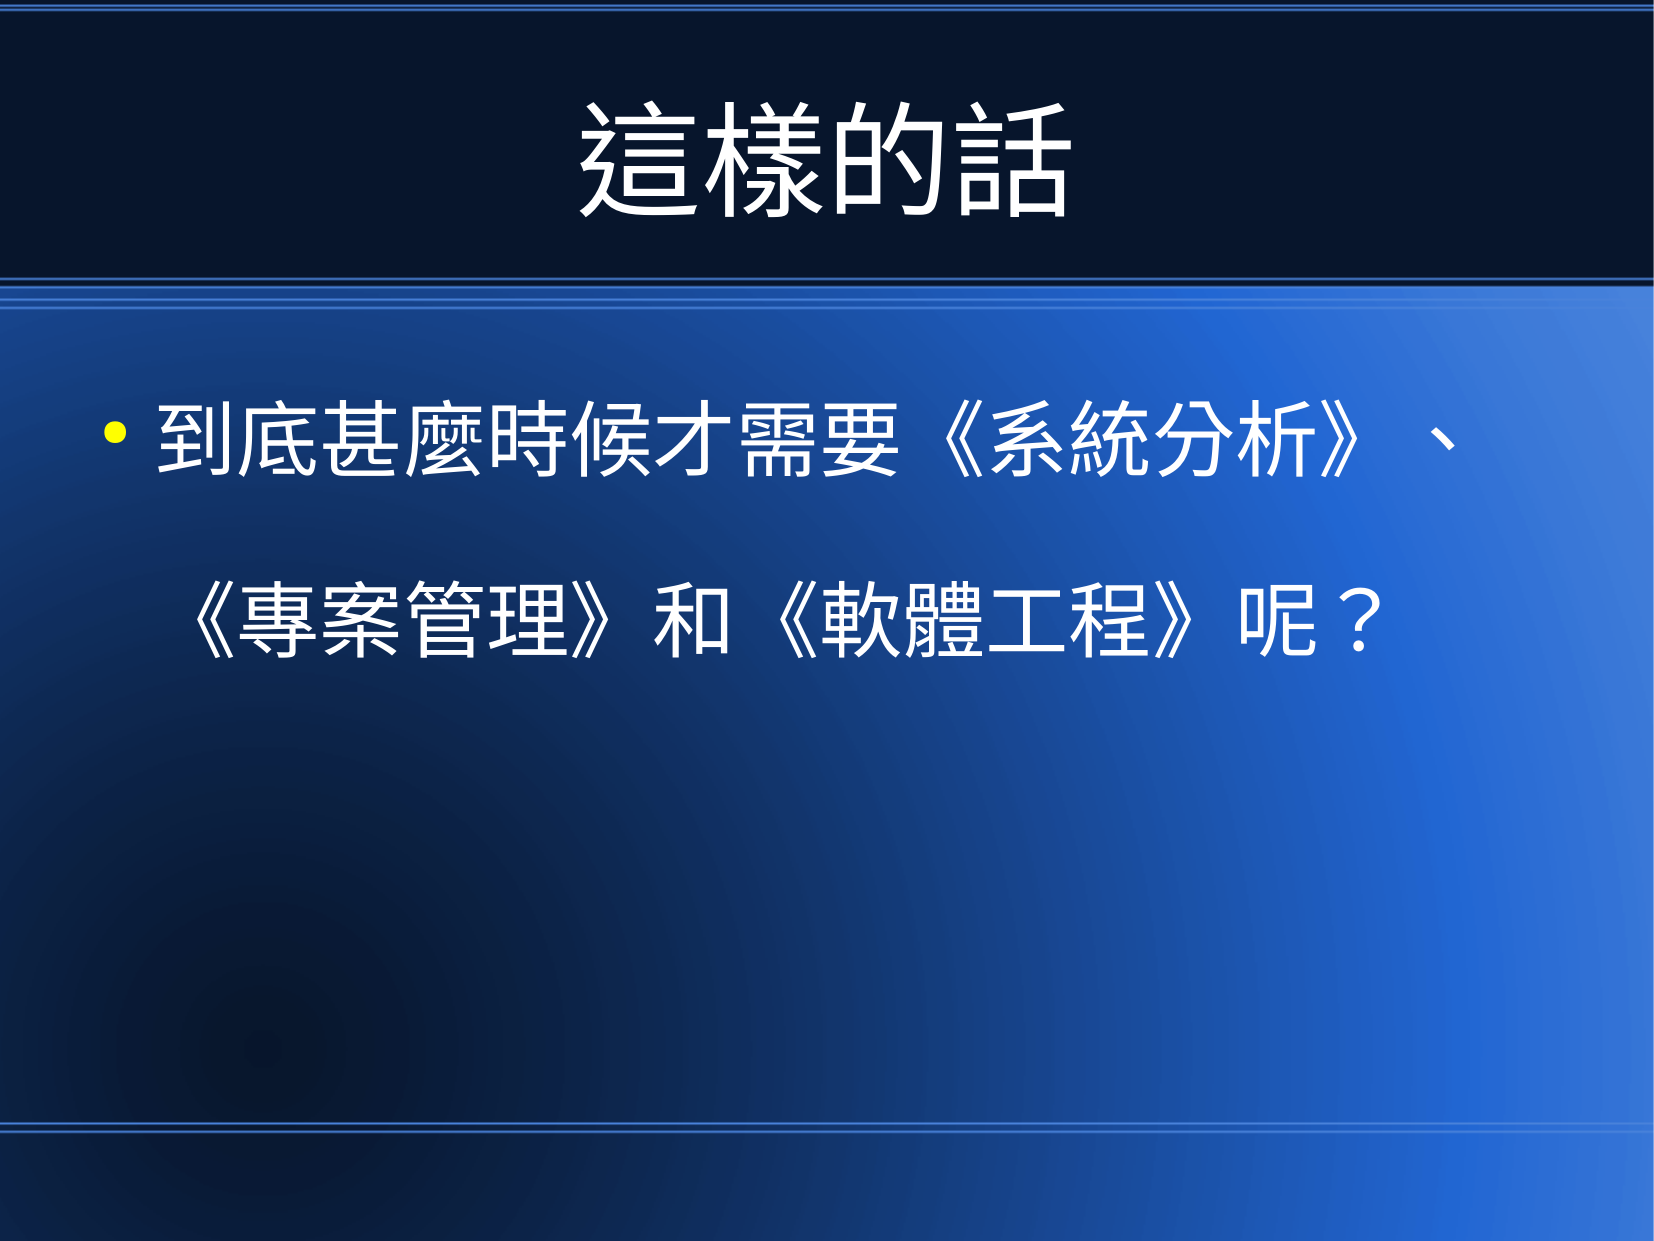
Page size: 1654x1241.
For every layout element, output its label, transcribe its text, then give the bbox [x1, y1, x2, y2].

picture [0, 0, 1654, 1241]
title 這樣的話 [82, 49, 1571, 257]
list 到底甚麼時候才需要《系統分析》、《專案管理》和《軟體工程》呢？ [82, 313, 1571, 1241]
